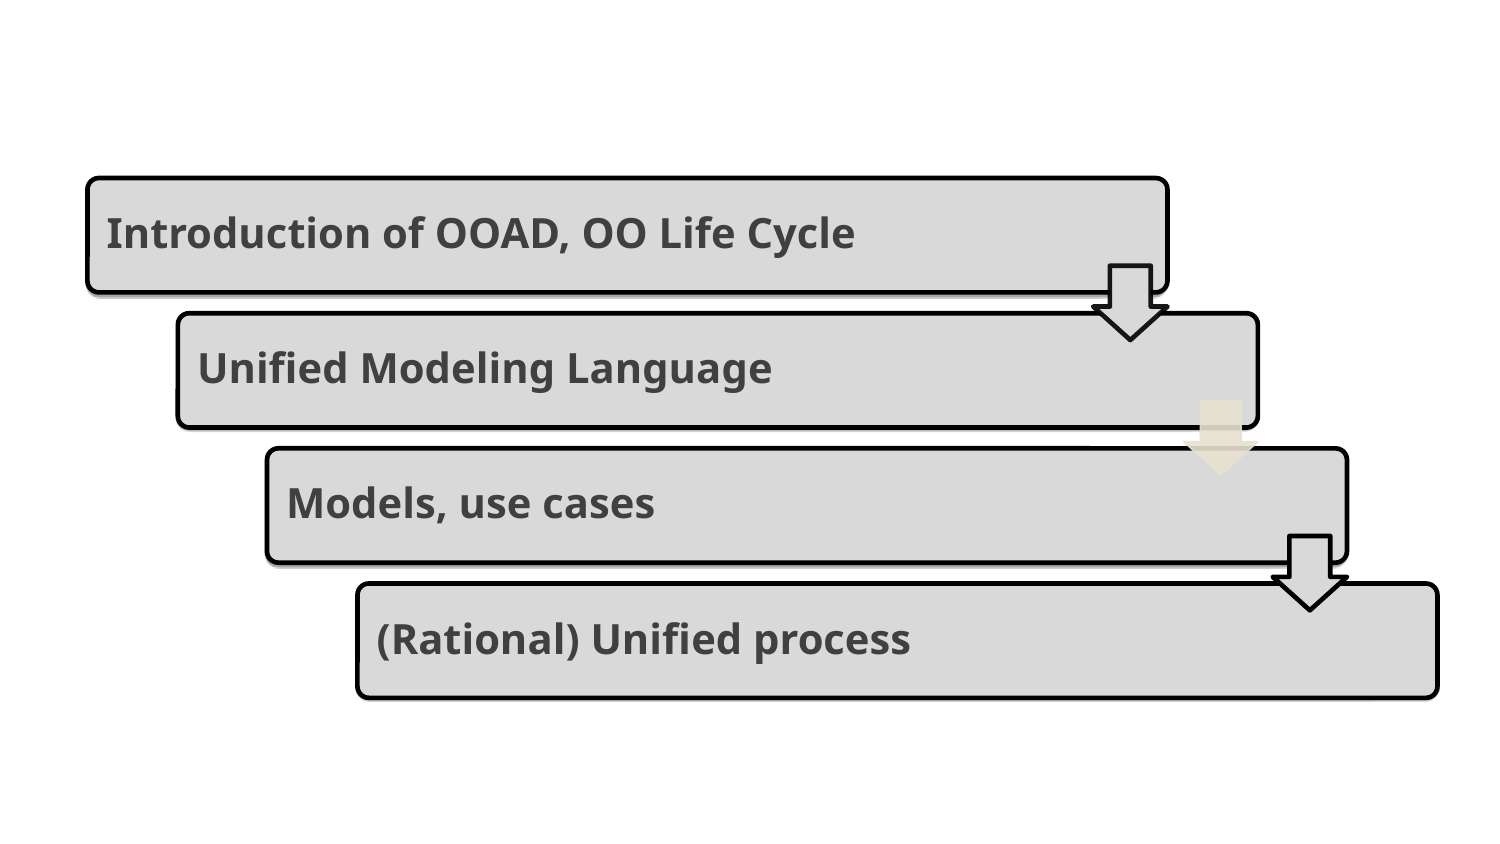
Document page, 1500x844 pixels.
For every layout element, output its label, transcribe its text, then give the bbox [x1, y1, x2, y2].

text_box [1093, 265, 1168, 341]
text_box Unified Modeling Language [177, 313, 1258, 428]
text_box Introduction of OOAD, OO Life Cycle [87, 177, 1168, 293]
text_box Models, use cases [266, 448, 1347, 563]
text_box [1183, 400, 1258, 476]
text_box (Rational) Unified process [357, 583, 1438, 698]
text_box [1272, 535, 1348, 611]
